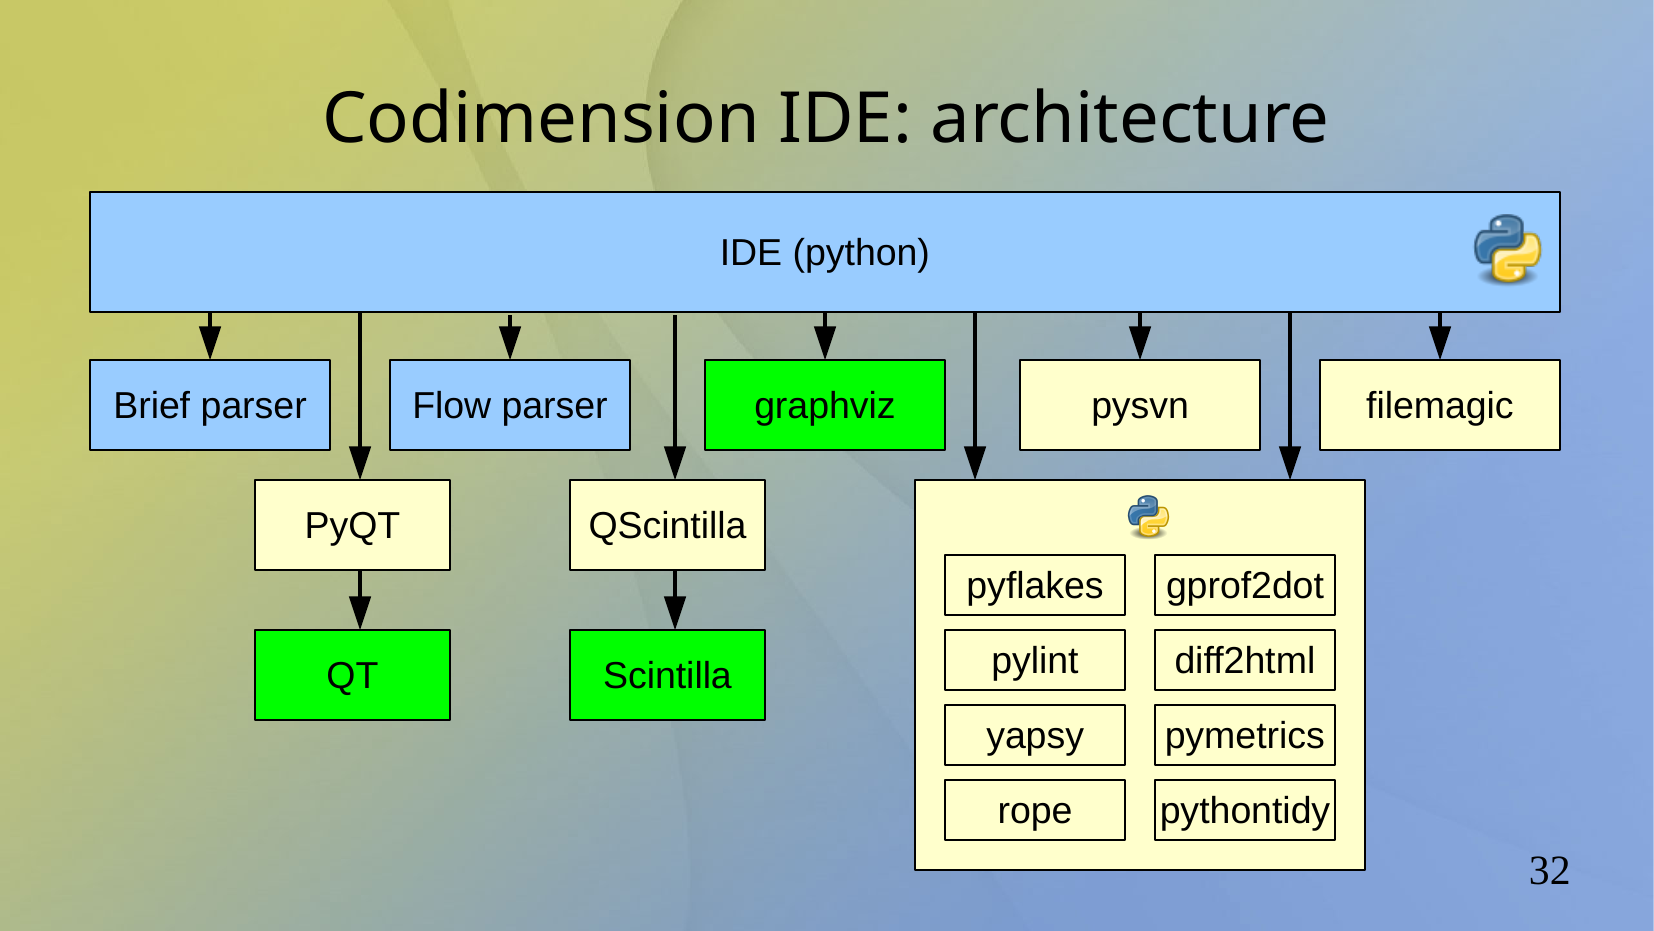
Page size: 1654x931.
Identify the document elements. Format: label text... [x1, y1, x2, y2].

text_box pymetrics [1155, 705, 1336, 766]
text_box diff2html [1155, 630, 1336, 691]
text_box pyflakes [945, 555, 1126, 616]
text_box filemagic [1320, 360, 1561, 451]
text_box QT [255, 630, 451, 721]
picture [0, 0, 1654, 931]
text_box [915, 480, 1366, 871]
text_box PyQT [255, 480, 451, 571]
text_box IDE (python) [90, 192, 1561, 313]
text_box Flow parser [390, 360, 631, 451]
text_box QScintilla [570, 480, 766, 571]
text_box pythontidy [1155, 780, 1336, 841]
text_box graphviz [705, 360, 946, 451]
text_box Scintilla [570, 630, 766, 721]
text_box Brief parser [90, 360, 331, 451]
text_box pysvn [1020, 360, 1261, 451]
text_box pylint [945, 630, 1126, 691]
title Codimension IDE: architecture [82, 37, 1571, 193]
text_box gprof2dot [1155, 555, 1336, 616]
text_box yapsy [945, 705, 1126, 766]
text_box rope [945, 780, 1126, 841]
